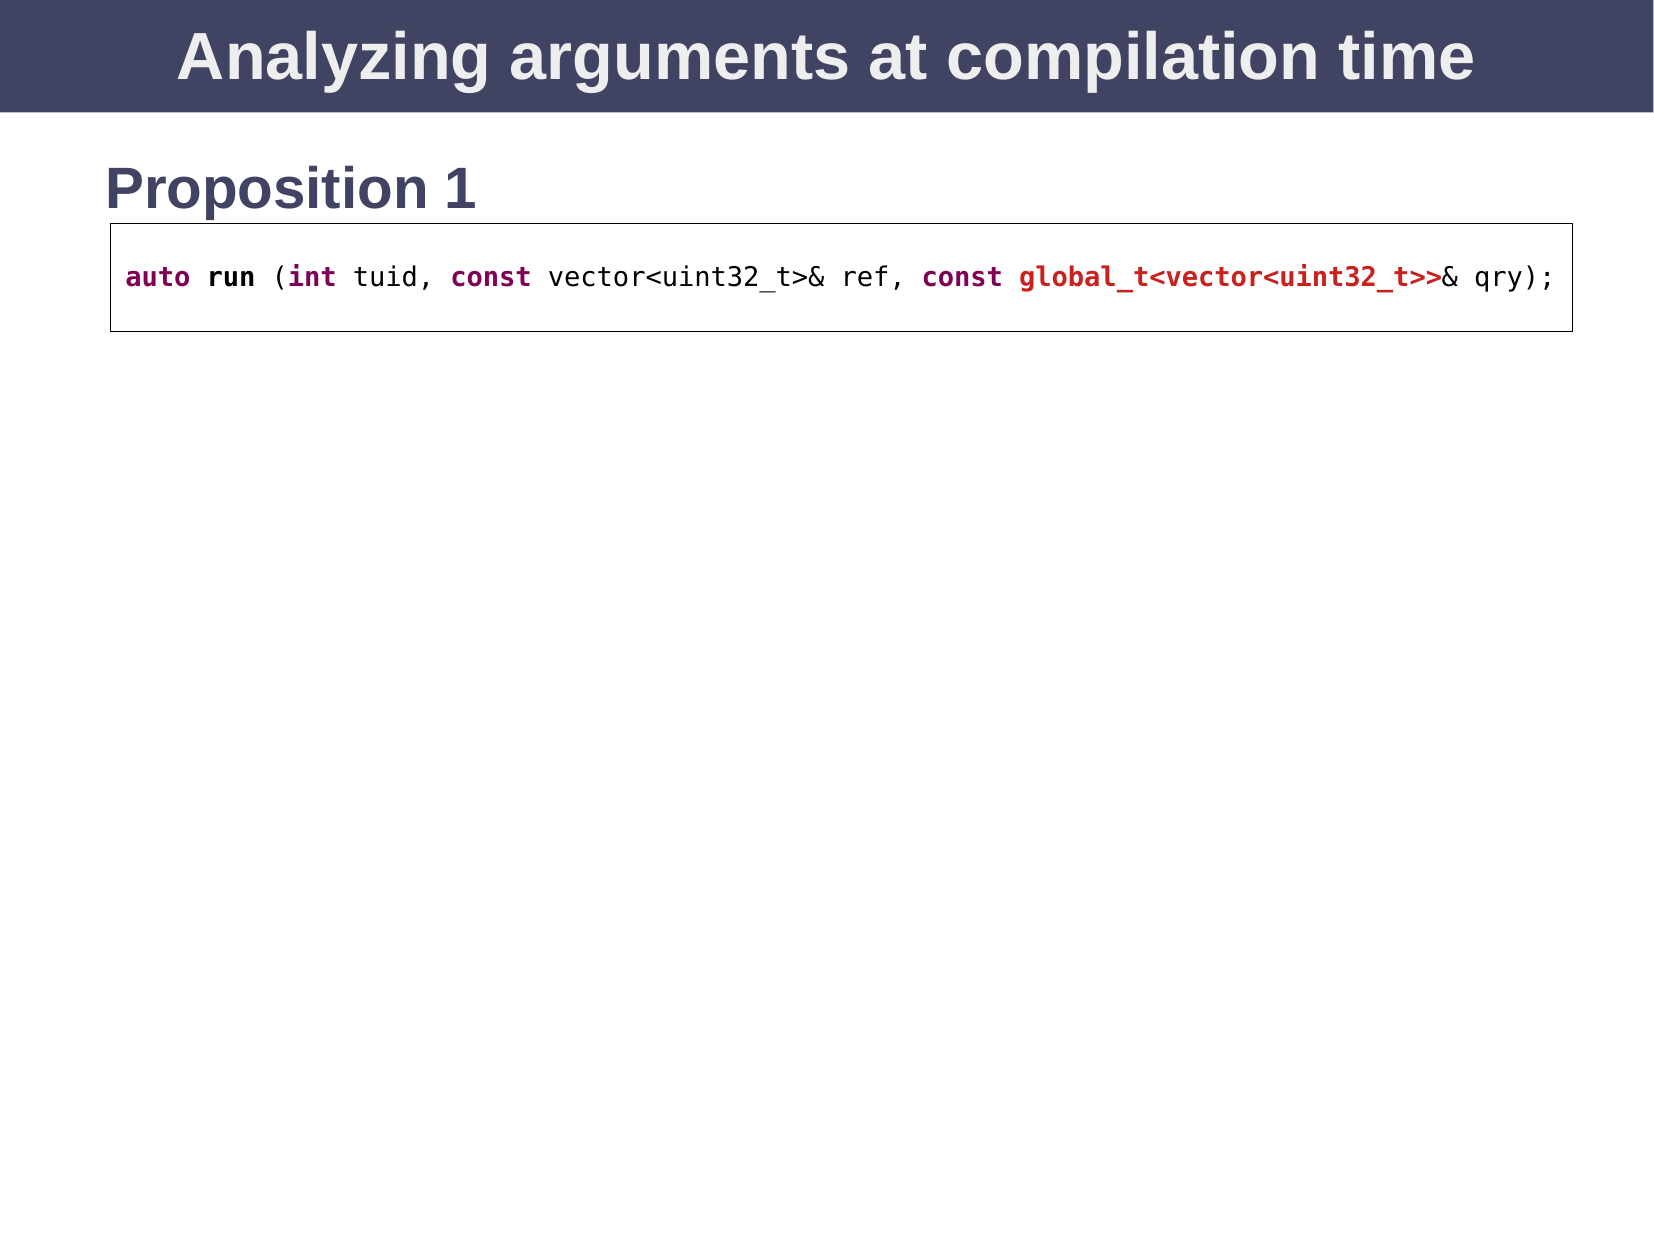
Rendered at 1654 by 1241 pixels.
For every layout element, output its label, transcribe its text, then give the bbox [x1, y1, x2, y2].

text_box auto run (int tuid, const vector<uint32_t>& ref, const global_t<vector<uint32_t>>& qry); [110, 239, 1573, 332]
text_box Proposition 1 [90, 147, 1576, 239]
text_box Analyzing arguments at compilation time [0, 0, 1654, 113]
